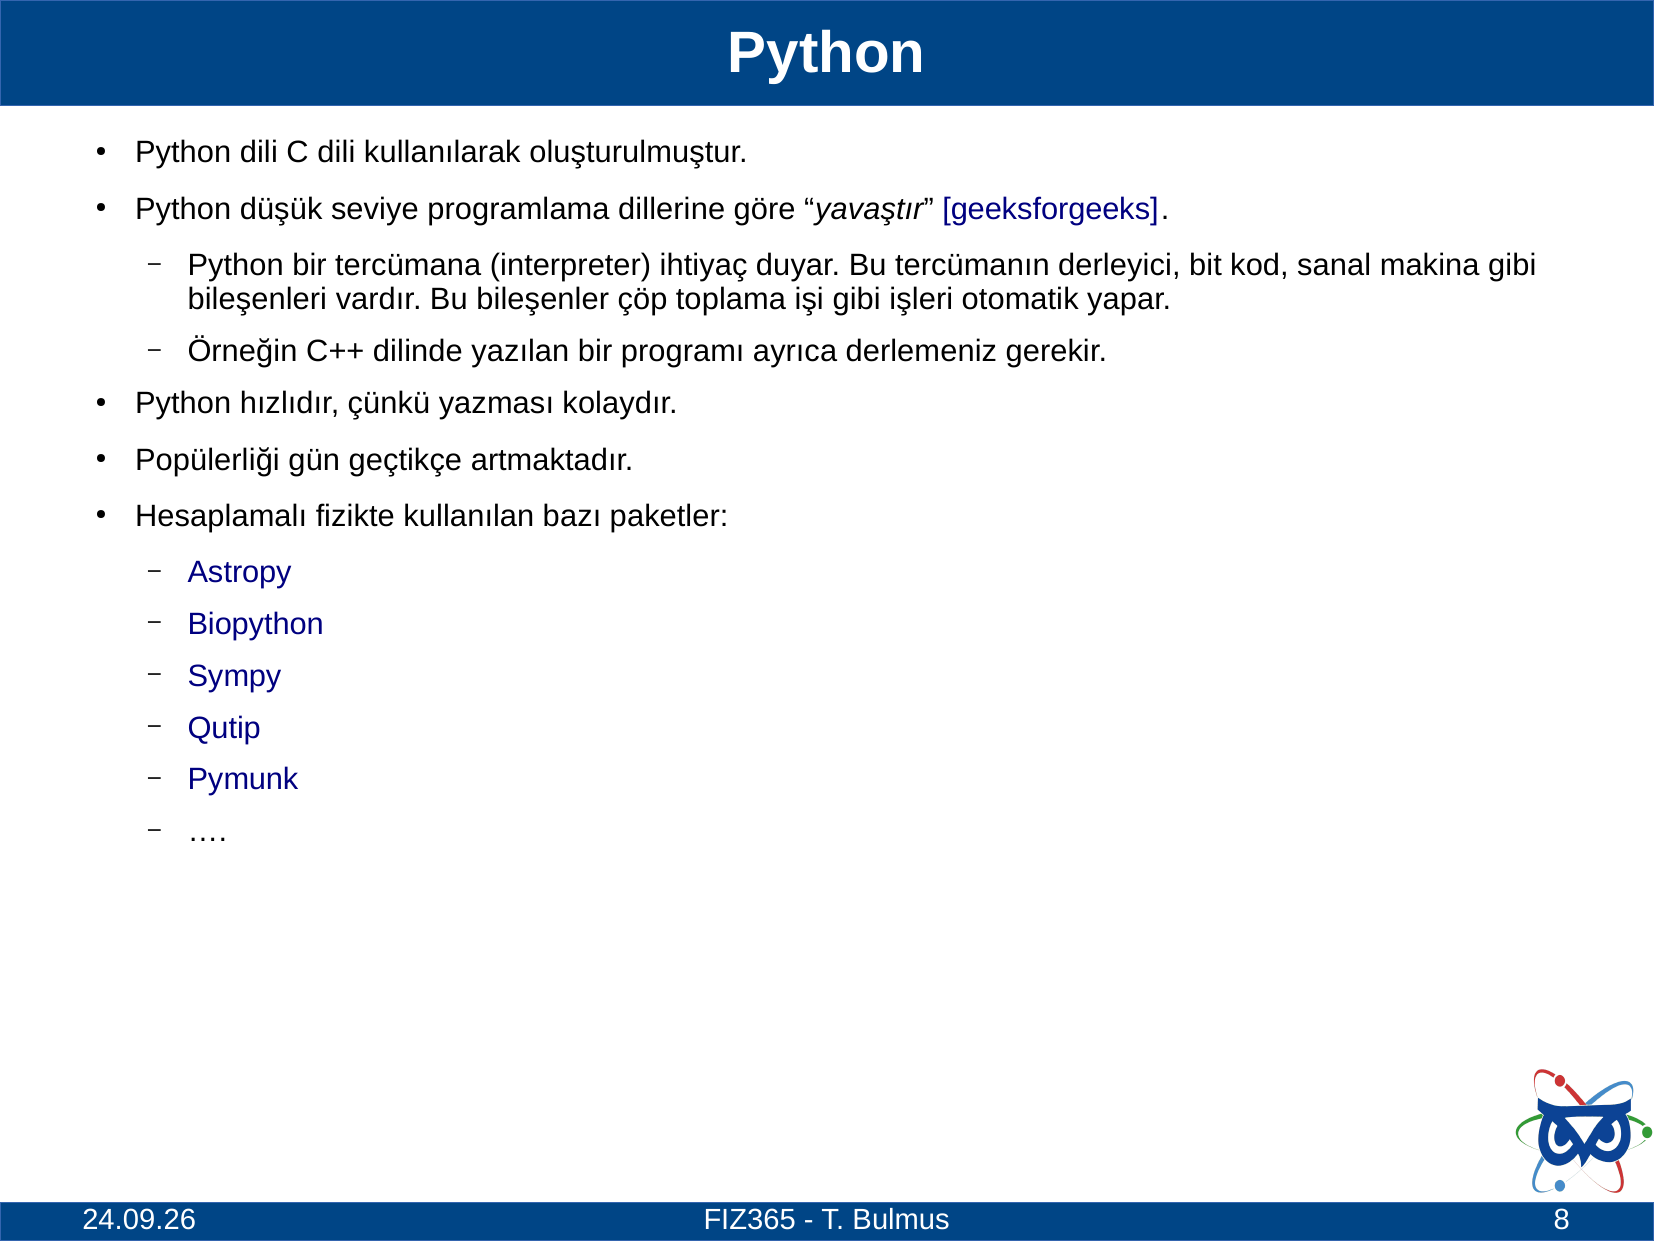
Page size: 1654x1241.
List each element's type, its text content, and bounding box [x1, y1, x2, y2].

picture [1514, 1061, 1653, 1201]
title Python [0, 0, 1653, 106]
list Python dili C dili kullanılarak oluşturulmuştur. Python düşük seviye programlama dillerine göre “yavaştır” [geeksforgeeks]. Python bir tercümana (interpreter) ihtiyaç duyar. Bu tercümanın derleyici, bit kod, sanal makina gibi bileşenleri vardır. Bu bileşenler çöp toplama işi gibi işleri otomatik yapar. Örneğin C++ dilinde yazılan bir programı ayrıca derlemeniz gerekir. Python hızlıdır, çünkü yazması kolaydır. Popülerliği gün geçtikçe artmaktadır. Hesaplamalı fizikte kullanılan bazı paketler: Astropy Biopython Sympy Qutip Pymunk …. [82, 134, 1571, 855]
